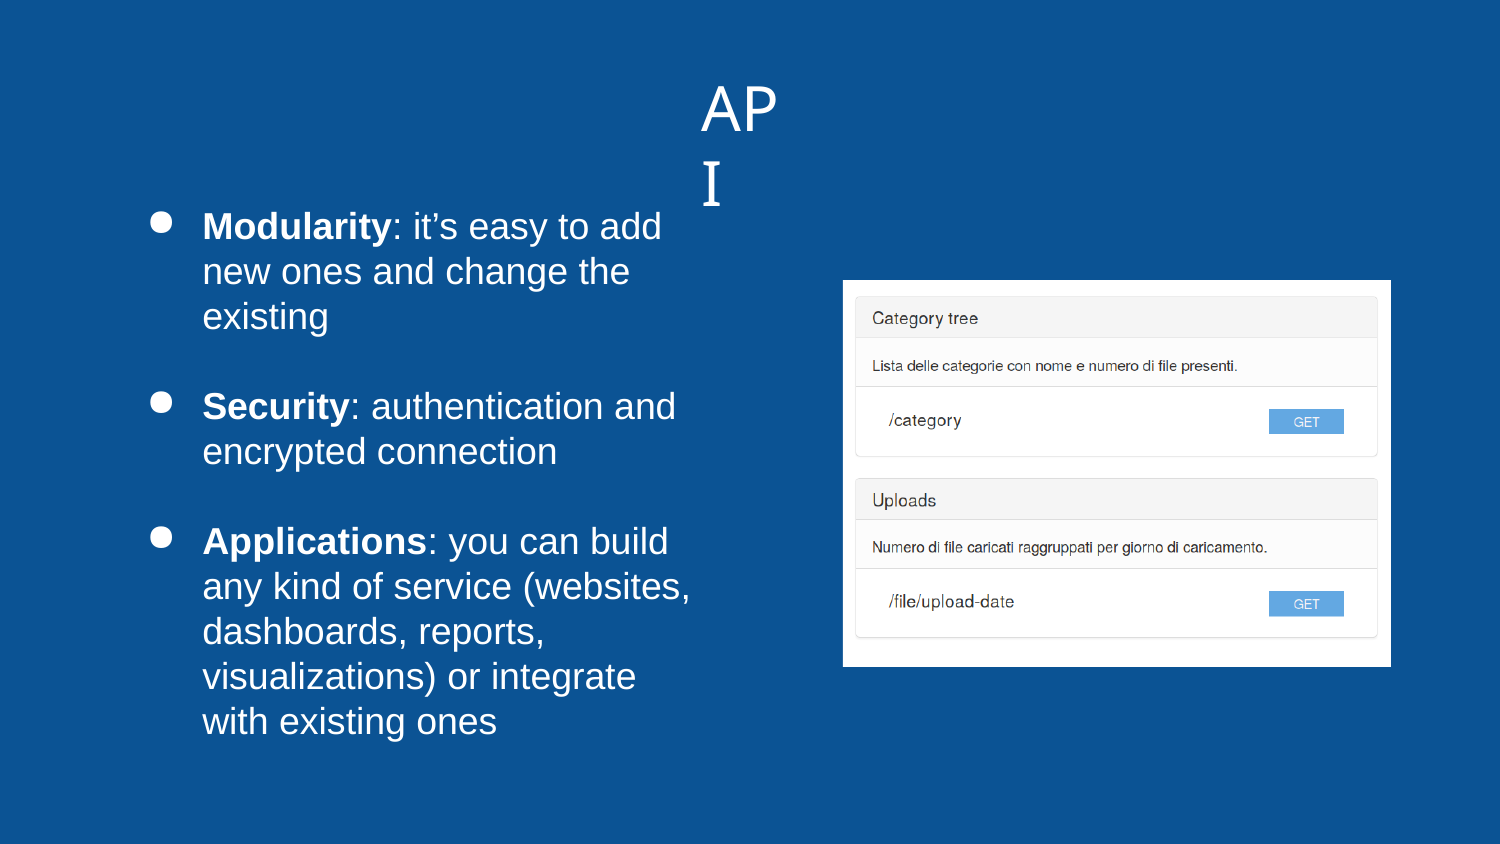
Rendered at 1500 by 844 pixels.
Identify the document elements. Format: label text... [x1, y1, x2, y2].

text_box API [686, 54, 814, 158]
text_box Modularity: it’s easy to add new ones and change the existing Security: authentication and encrypted connection Applications: you can build any kind of service (websites, dashboards, reports, visualizations) or integrate with existing ones [112, 187, 722, 767]
picture [842, 280, 1391, 667]
